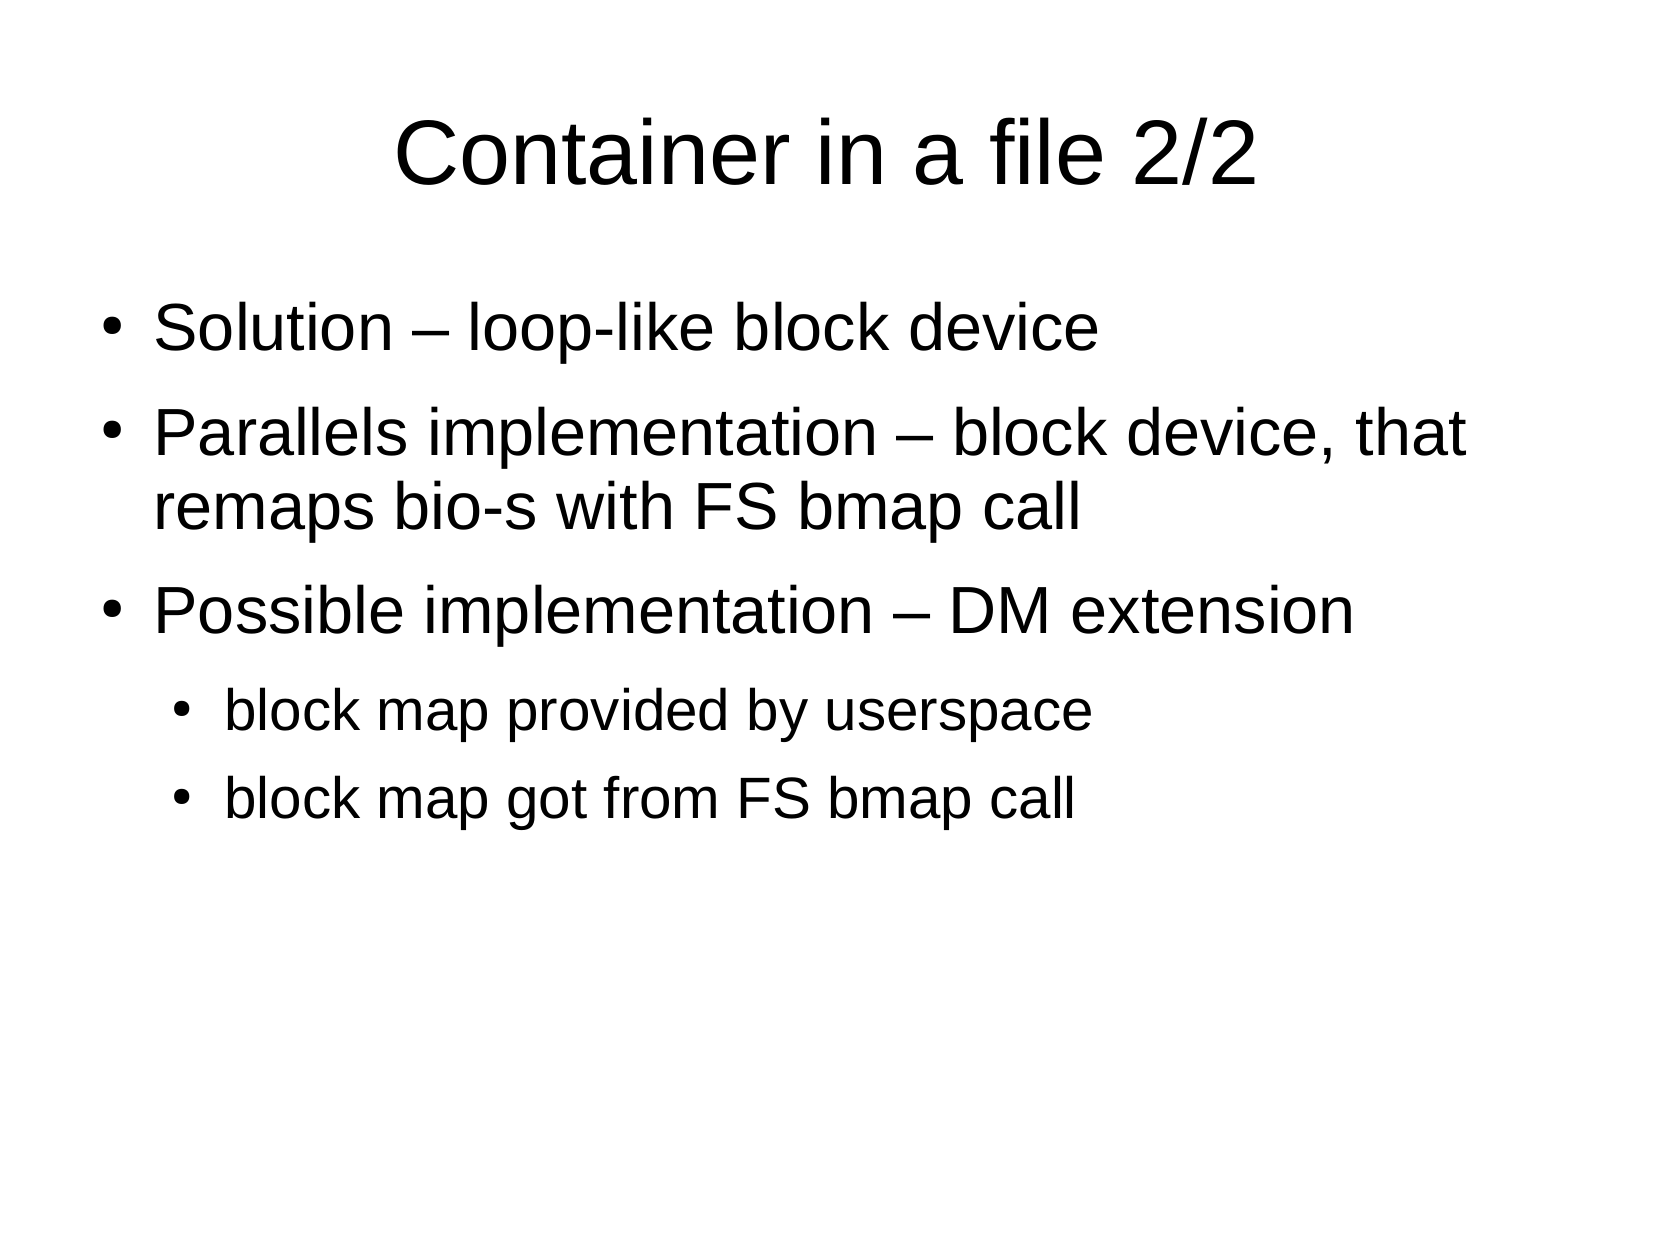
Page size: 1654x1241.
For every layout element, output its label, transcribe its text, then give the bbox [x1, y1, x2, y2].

title Container in a file 2/2 [82, 49, 1571, 257]
list Solution – loop-like block device Parallels implementation – block device, that remaps bio-s with FS bmap call Possible implementation – DM extension block map provided by userspace block map got from FS bmap call [82, 290, 1571, 1109]
